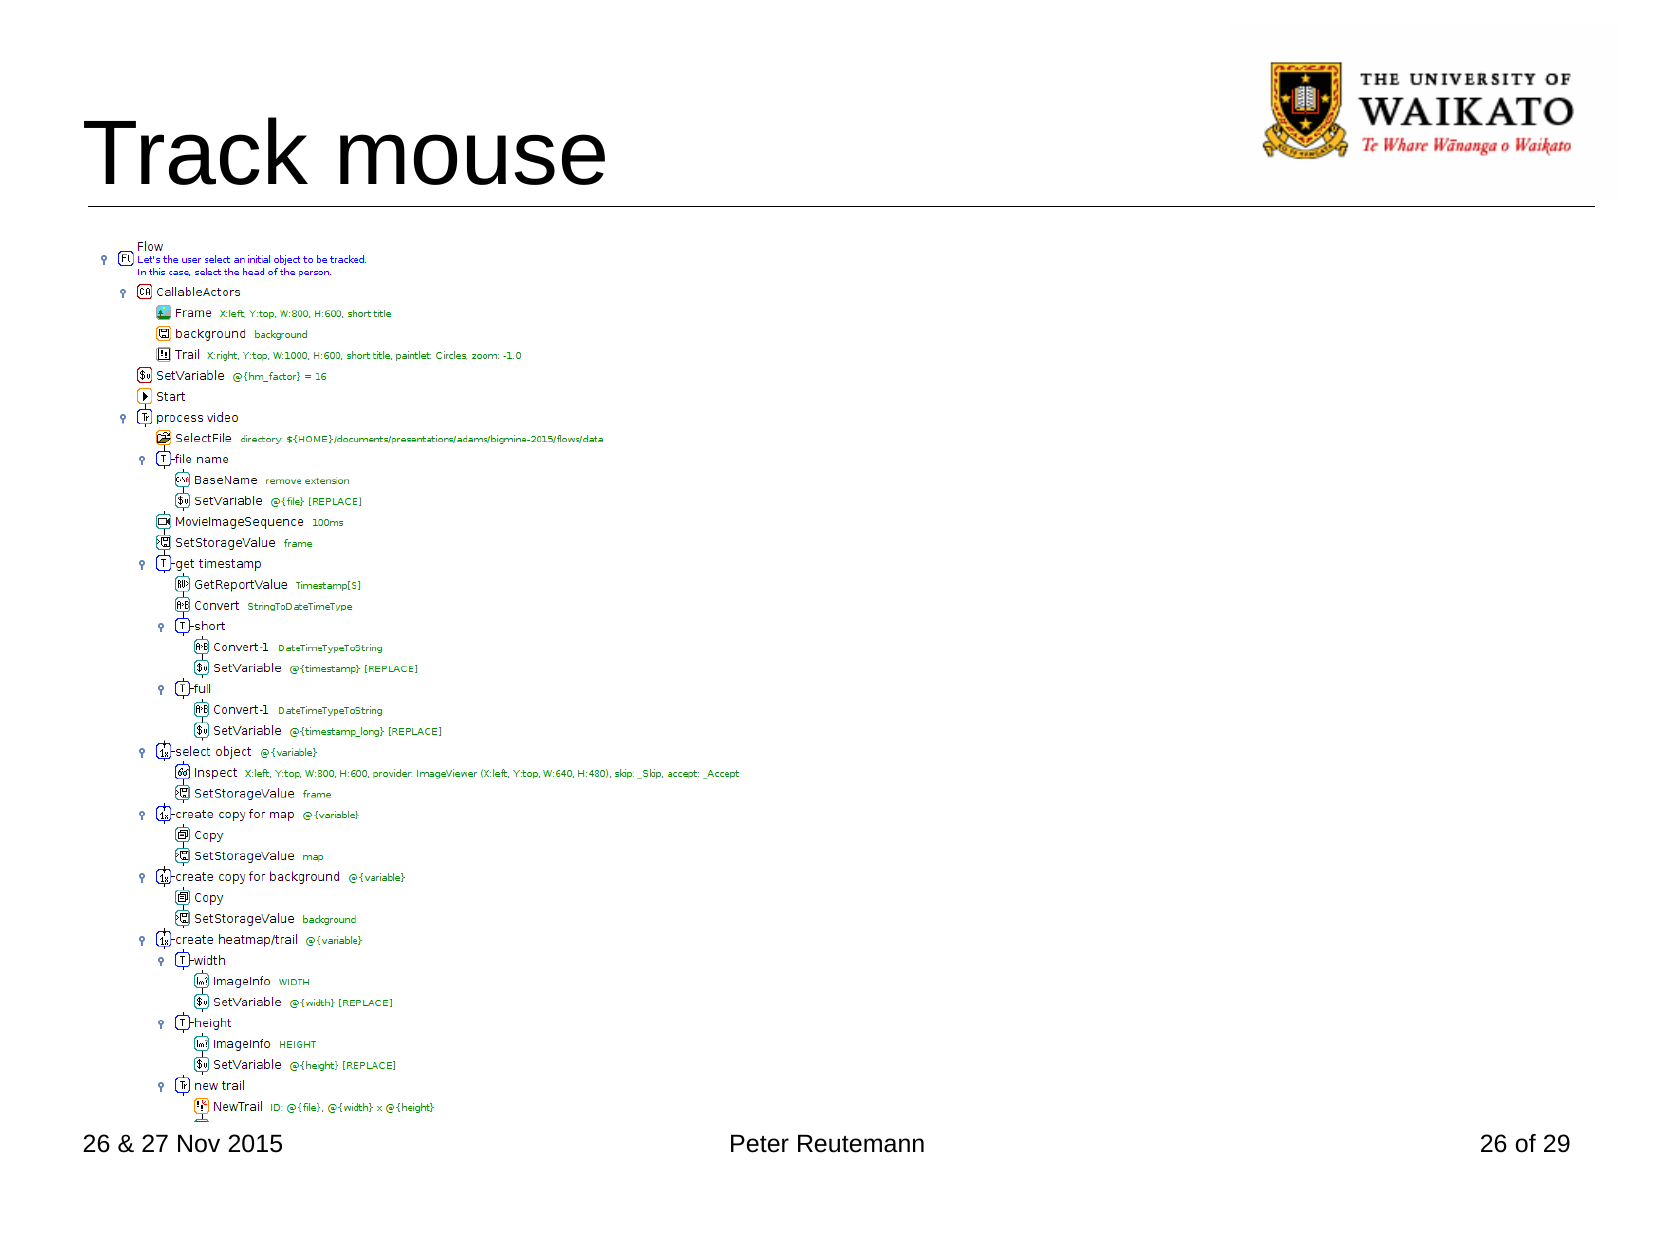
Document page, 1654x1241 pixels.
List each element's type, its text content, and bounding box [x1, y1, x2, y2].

picture [96, 236, 1004, 1122]
title Track mouse [82, 49, 1571, 257]
picture [1228, 24, 1619, 201]
